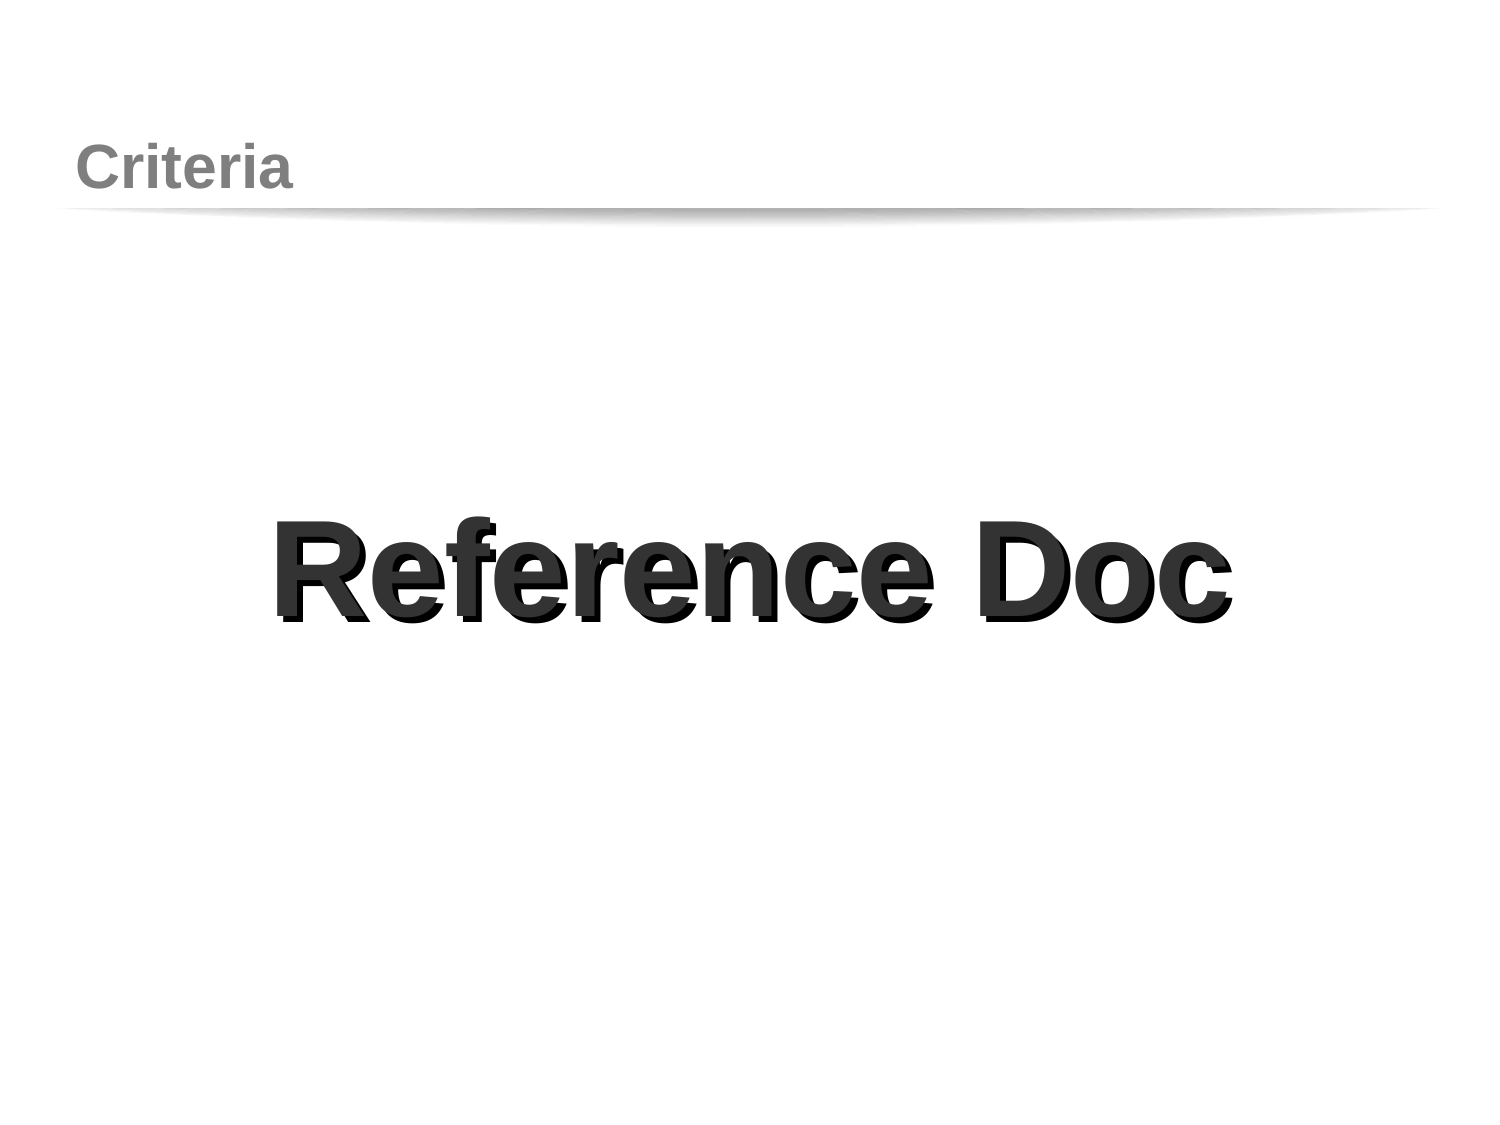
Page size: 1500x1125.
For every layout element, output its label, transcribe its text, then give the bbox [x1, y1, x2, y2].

text_box Reference Doc [75, 479, 1426, 646]
title Criteria [75, 71, 1426, 203]
